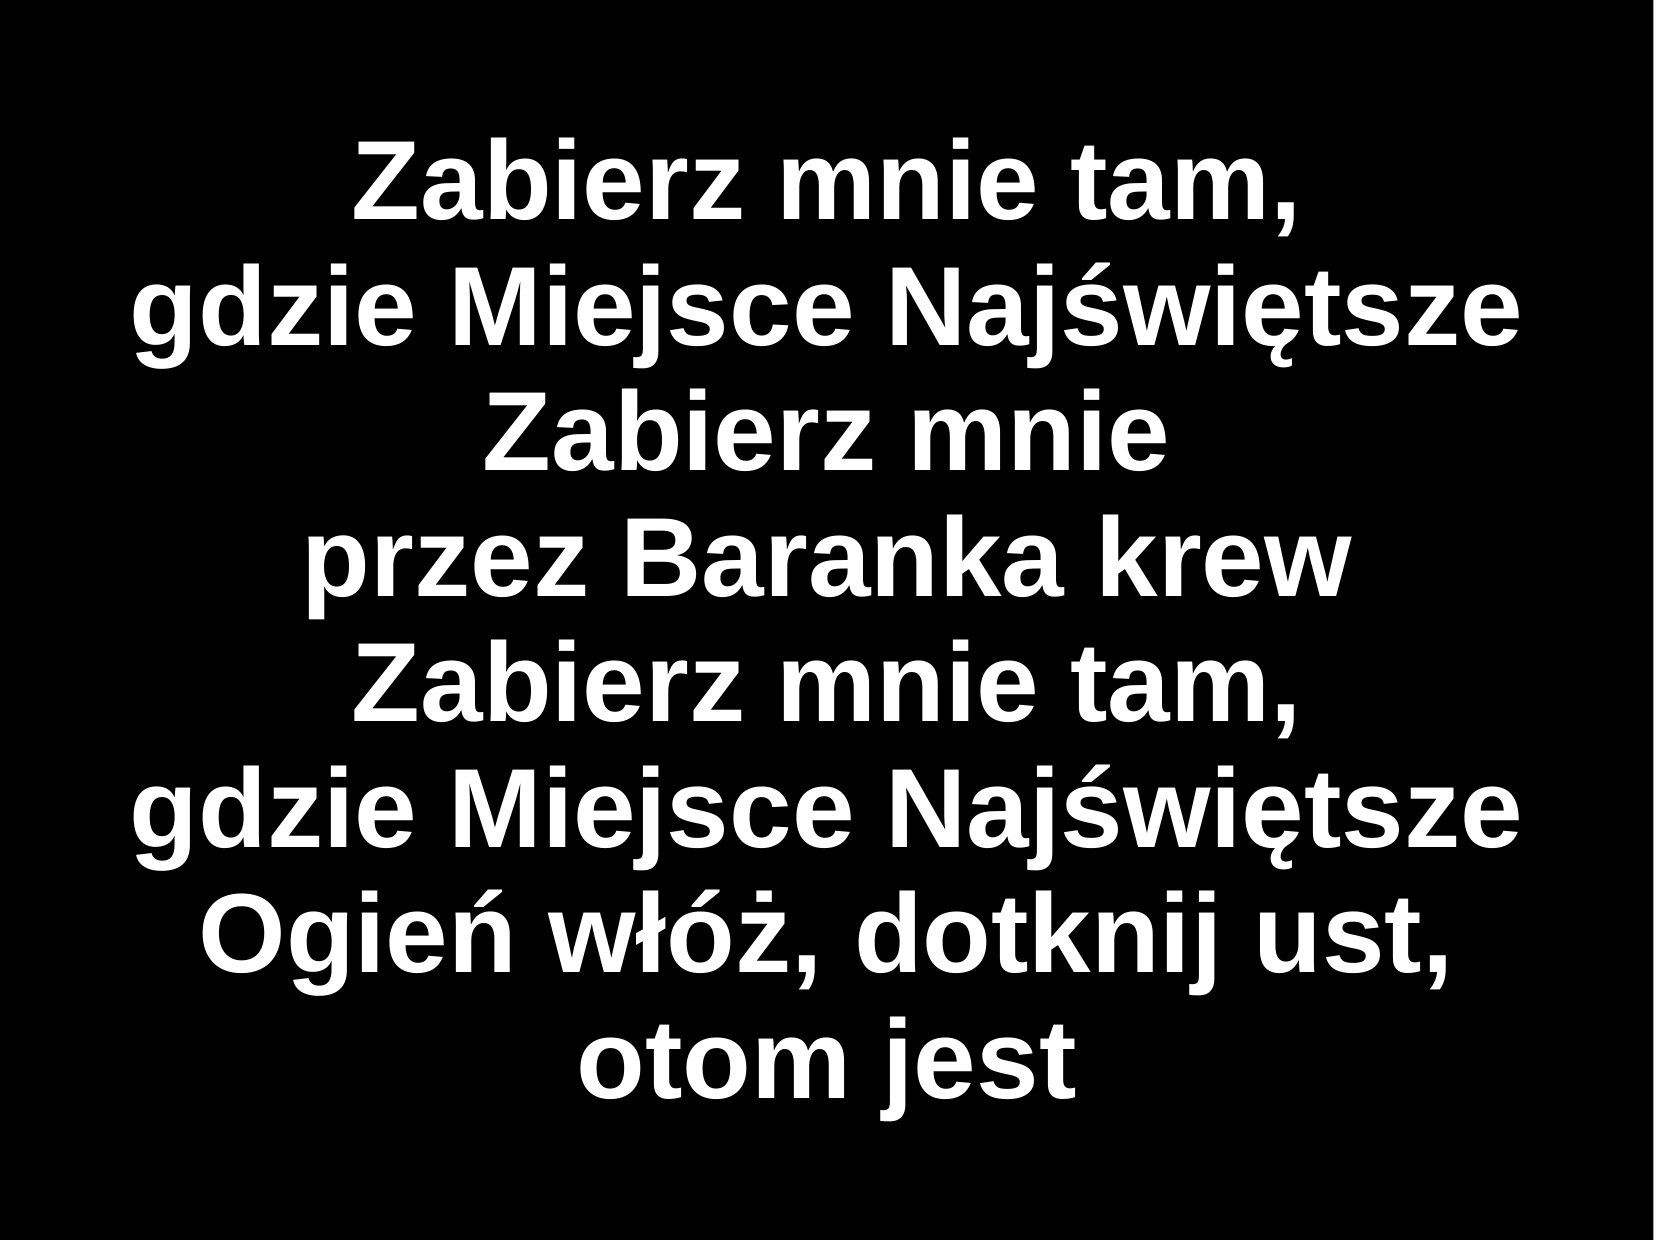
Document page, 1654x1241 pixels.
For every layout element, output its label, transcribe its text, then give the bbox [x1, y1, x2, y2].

subtitle Zabierz mnie tam, gdzie Miejsce Najświętsze Zabierz mnie przez Baranka krew Zabierz mnie tam, gdzie Miejsce Najświętsze Ogień włóż, dotknij ust, otom jest [0, 0, 1654, 1241]
